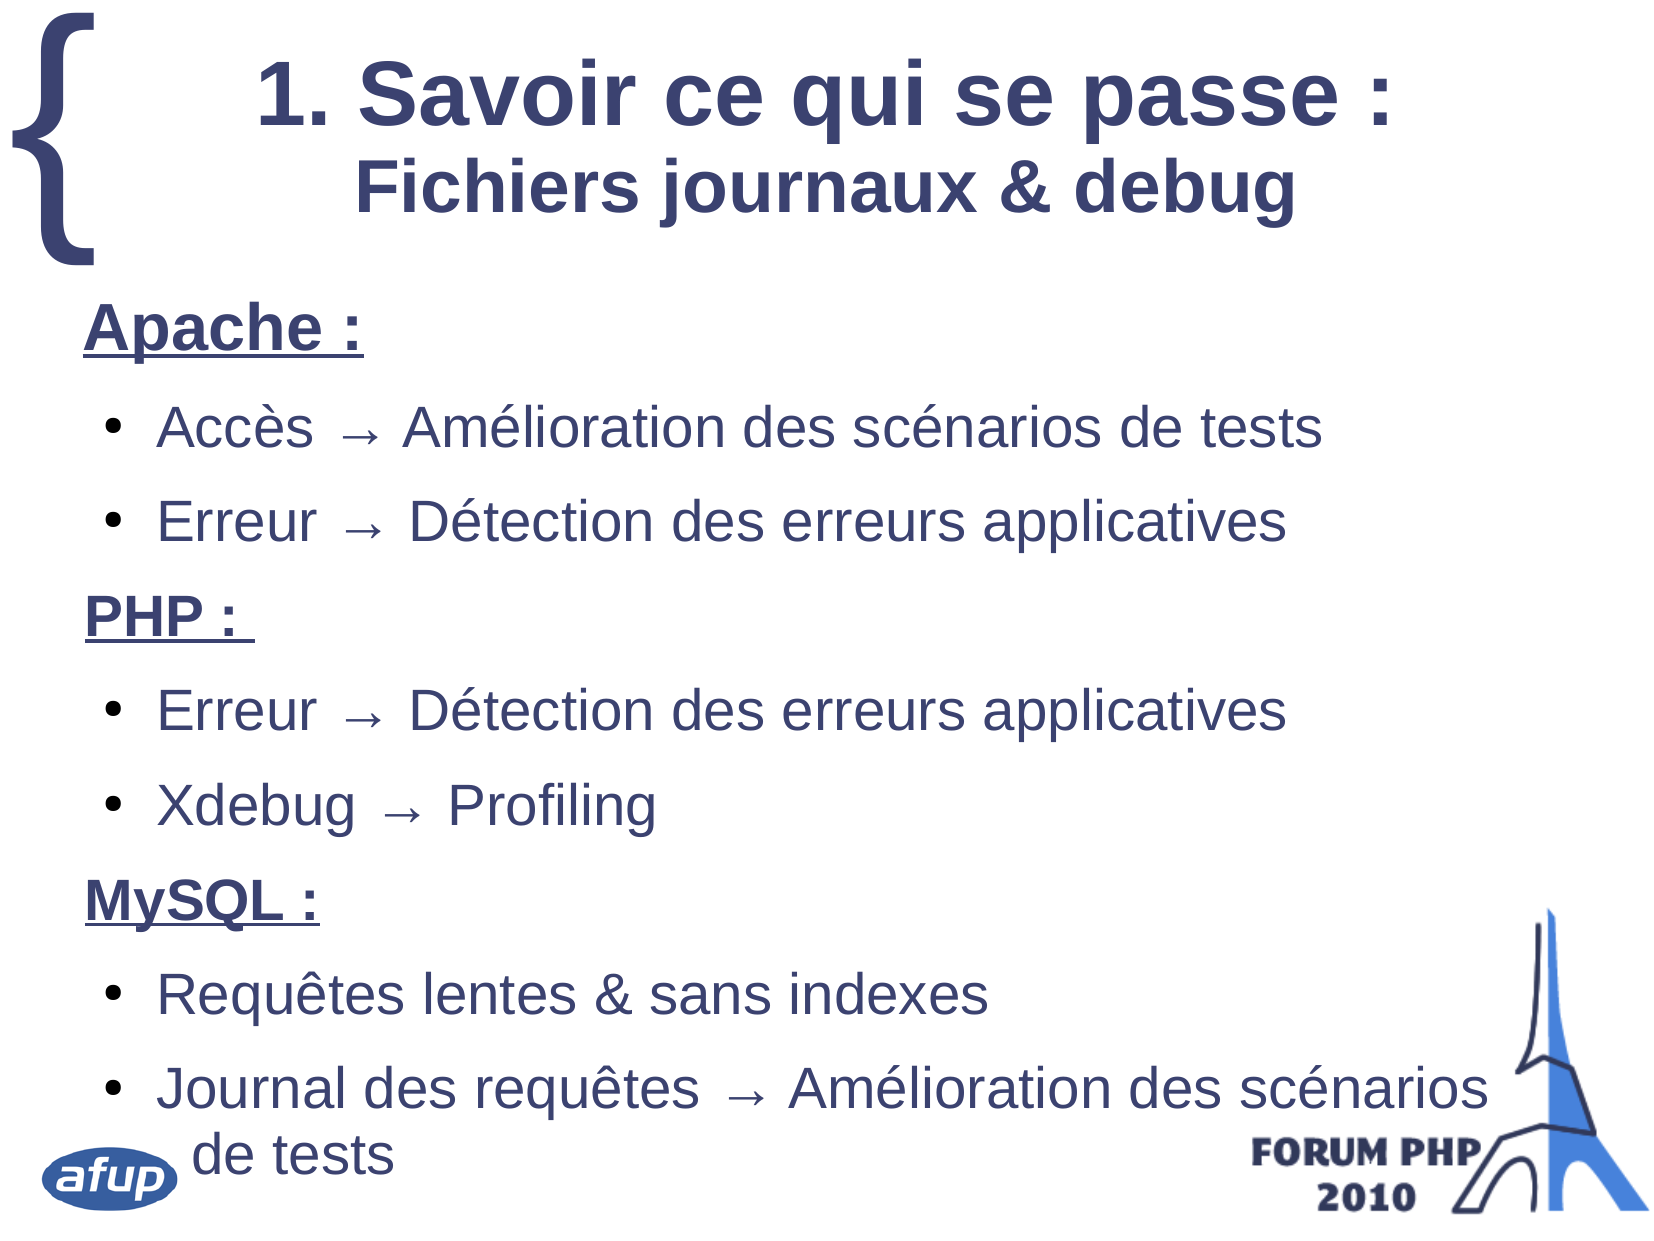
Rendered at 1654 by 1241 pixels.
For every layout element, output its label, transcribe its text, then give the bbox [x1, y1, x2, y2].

picture [41, 1146, 178, 1211]
title 1. Savoir ce qui se passe : Fichiers journaux & debug [82, 31, 1571, 239]
list Apache : Accès → Amélioration des scénarios de tests Erreur → Détection des erreurs applicatives PHP : Erreur → Détection des erreurs applicatives Xdebug → Profiling MySQL : Requêtes lentes & sans indexes Journal des requêtes → Amélioration des scénarios de tests [82, 290, 1571, 1188]
picture [1240, 872, 1650, 1241]
